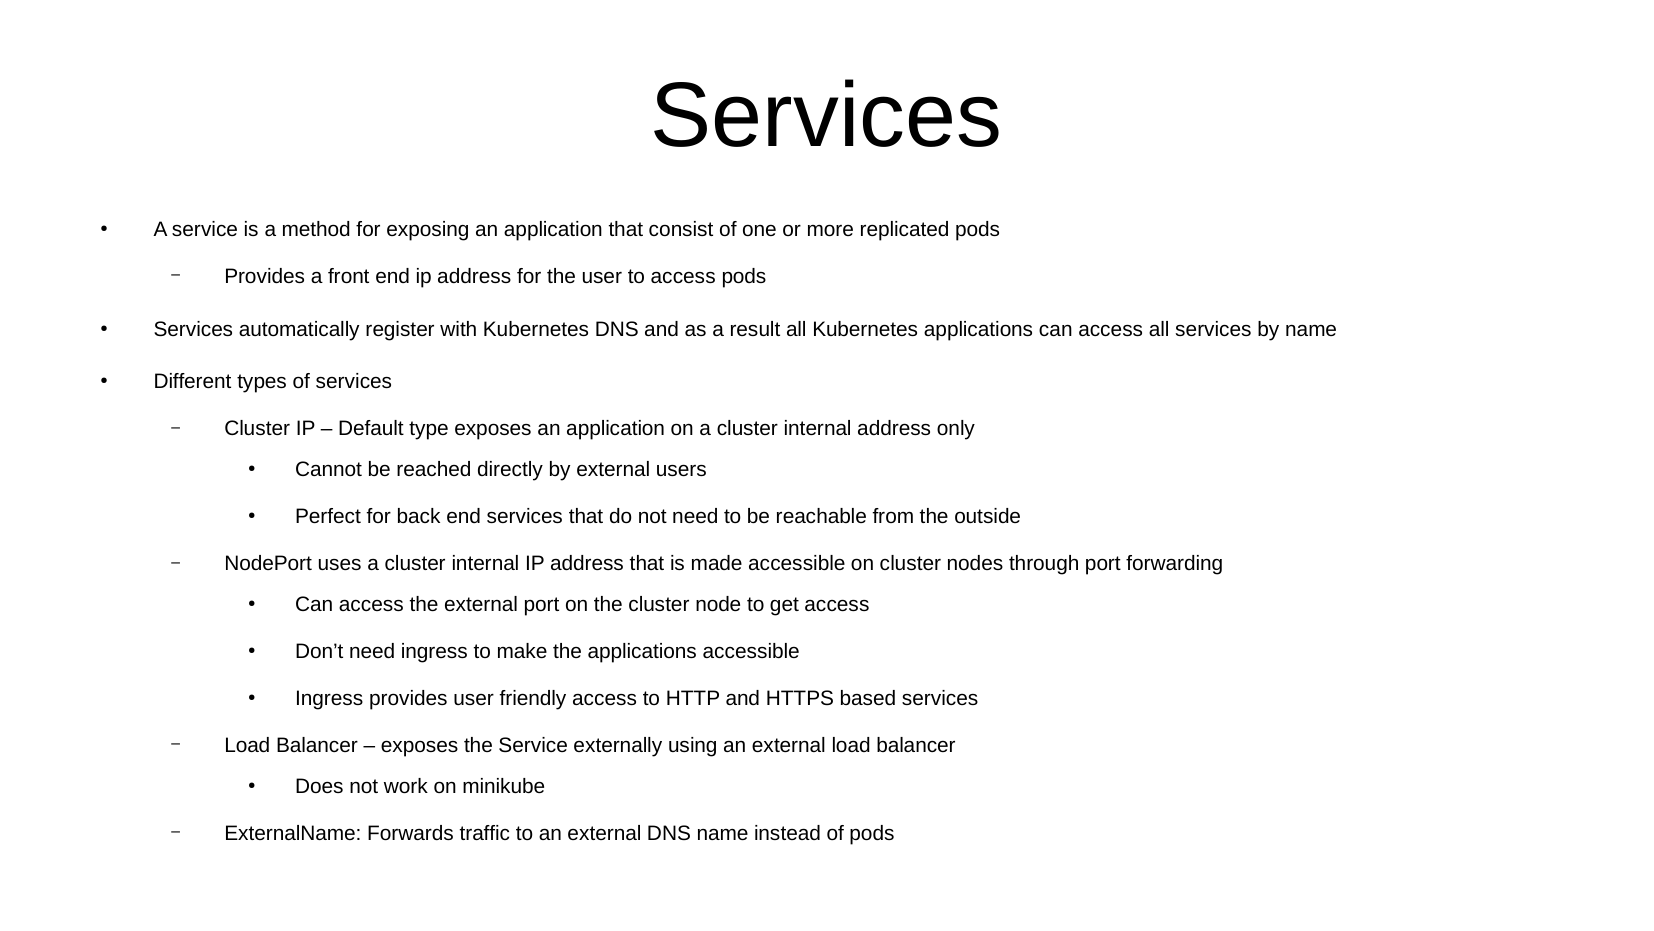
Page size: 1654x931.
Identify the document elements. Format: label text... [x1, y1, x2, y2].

title Services [82, 37, 1571, 193]
list A service is a method for exposing an application that consist of one or more replicated pods Provides a front end ip address for the user to access pods Services automatically register with Kubernetes DNS and as a result all Kubernetes applications can access all services by name Different types of services Cluster IP – Default type exposes an application on a cluster internal address only Cannot be reached directly by external users Perfect for back end services that do not need to be reachable from the outside NodePort uses a cluster internal IP address that is made accessible on cluster nodes through port forwarding Can access the external port on the cluster node to get access Don’t need ingress to make the applications accessible Ingress provides user friendly access to HTTP and HTTPS based services Load Balancer – exposes the Service externally using an external load balancer Does not work on minikube ExternalName: Forwards traffic to an external DNS name instead of pods [82, 217, 1613, 901]
